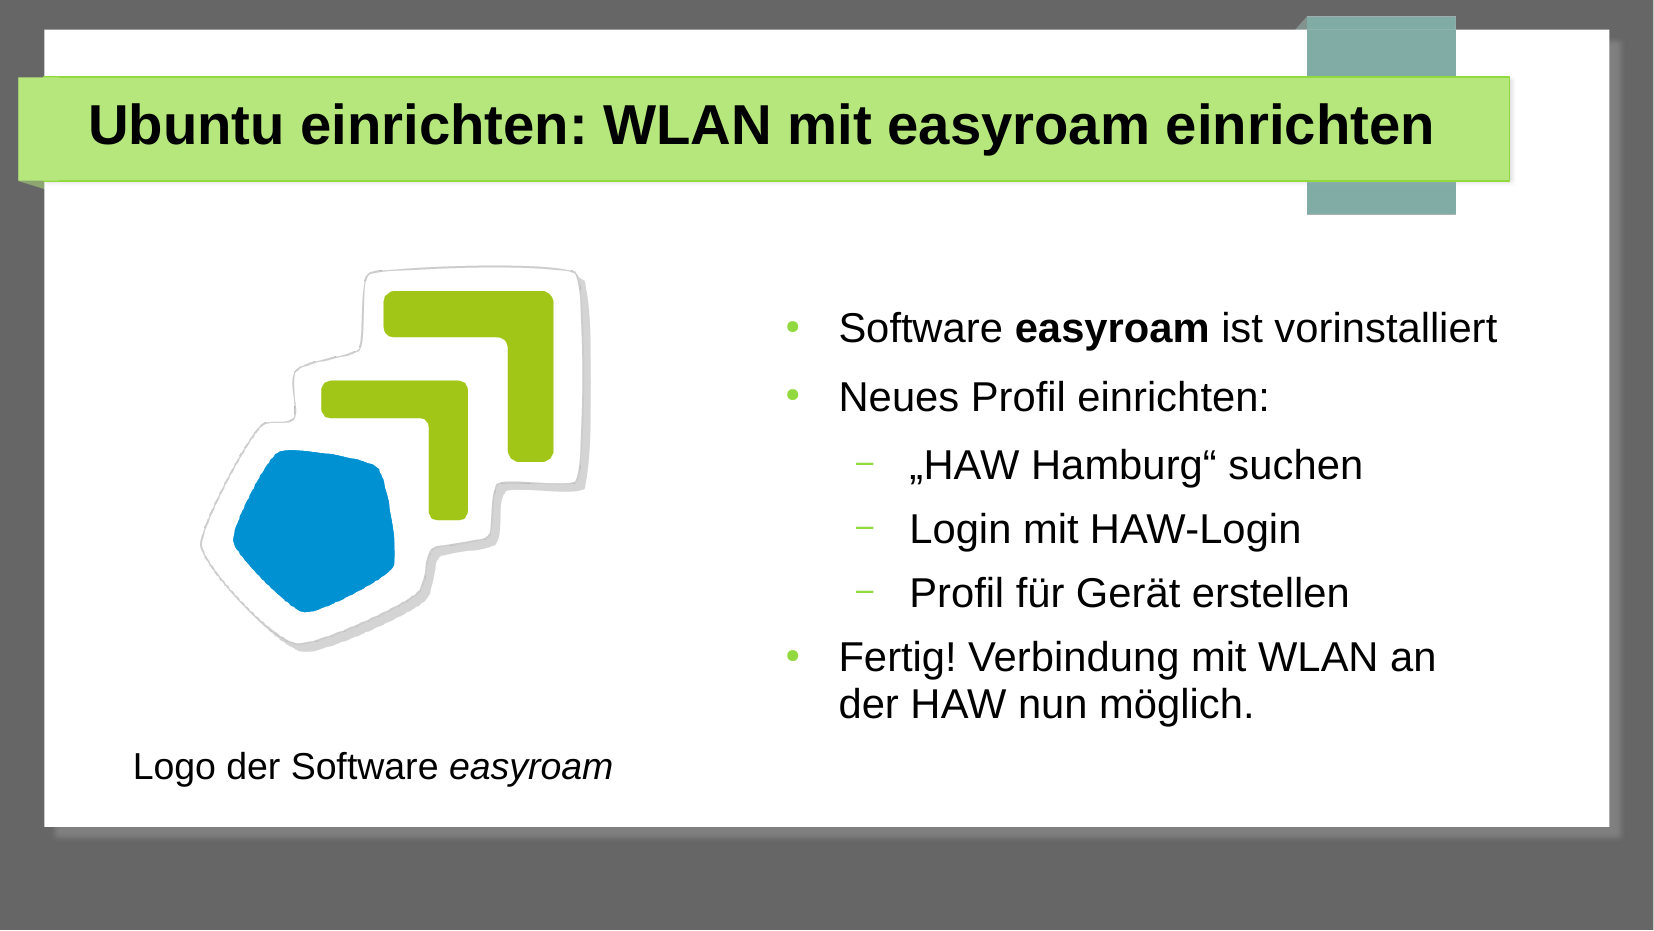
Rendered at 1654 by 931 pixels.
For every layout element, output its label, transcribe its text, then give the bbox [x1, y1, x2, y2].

title Ubuntu einrichten: WLAN mit easyroam einrichten [88, 73, 1506, 178]
picture [199, 265, 591, 652]
list Software easyroam ist vorinstalliert Neues Profil einrichten: „HAW Hamburg“ suchen Login mit HAW-Login Profil für Gerät erstellen Fertig! Verbindung mit WLAN an der HAW nun möglich. [767, 236, 1536, 798]
text_box Logo der Software easyroam [118, 738, 680, 798]
